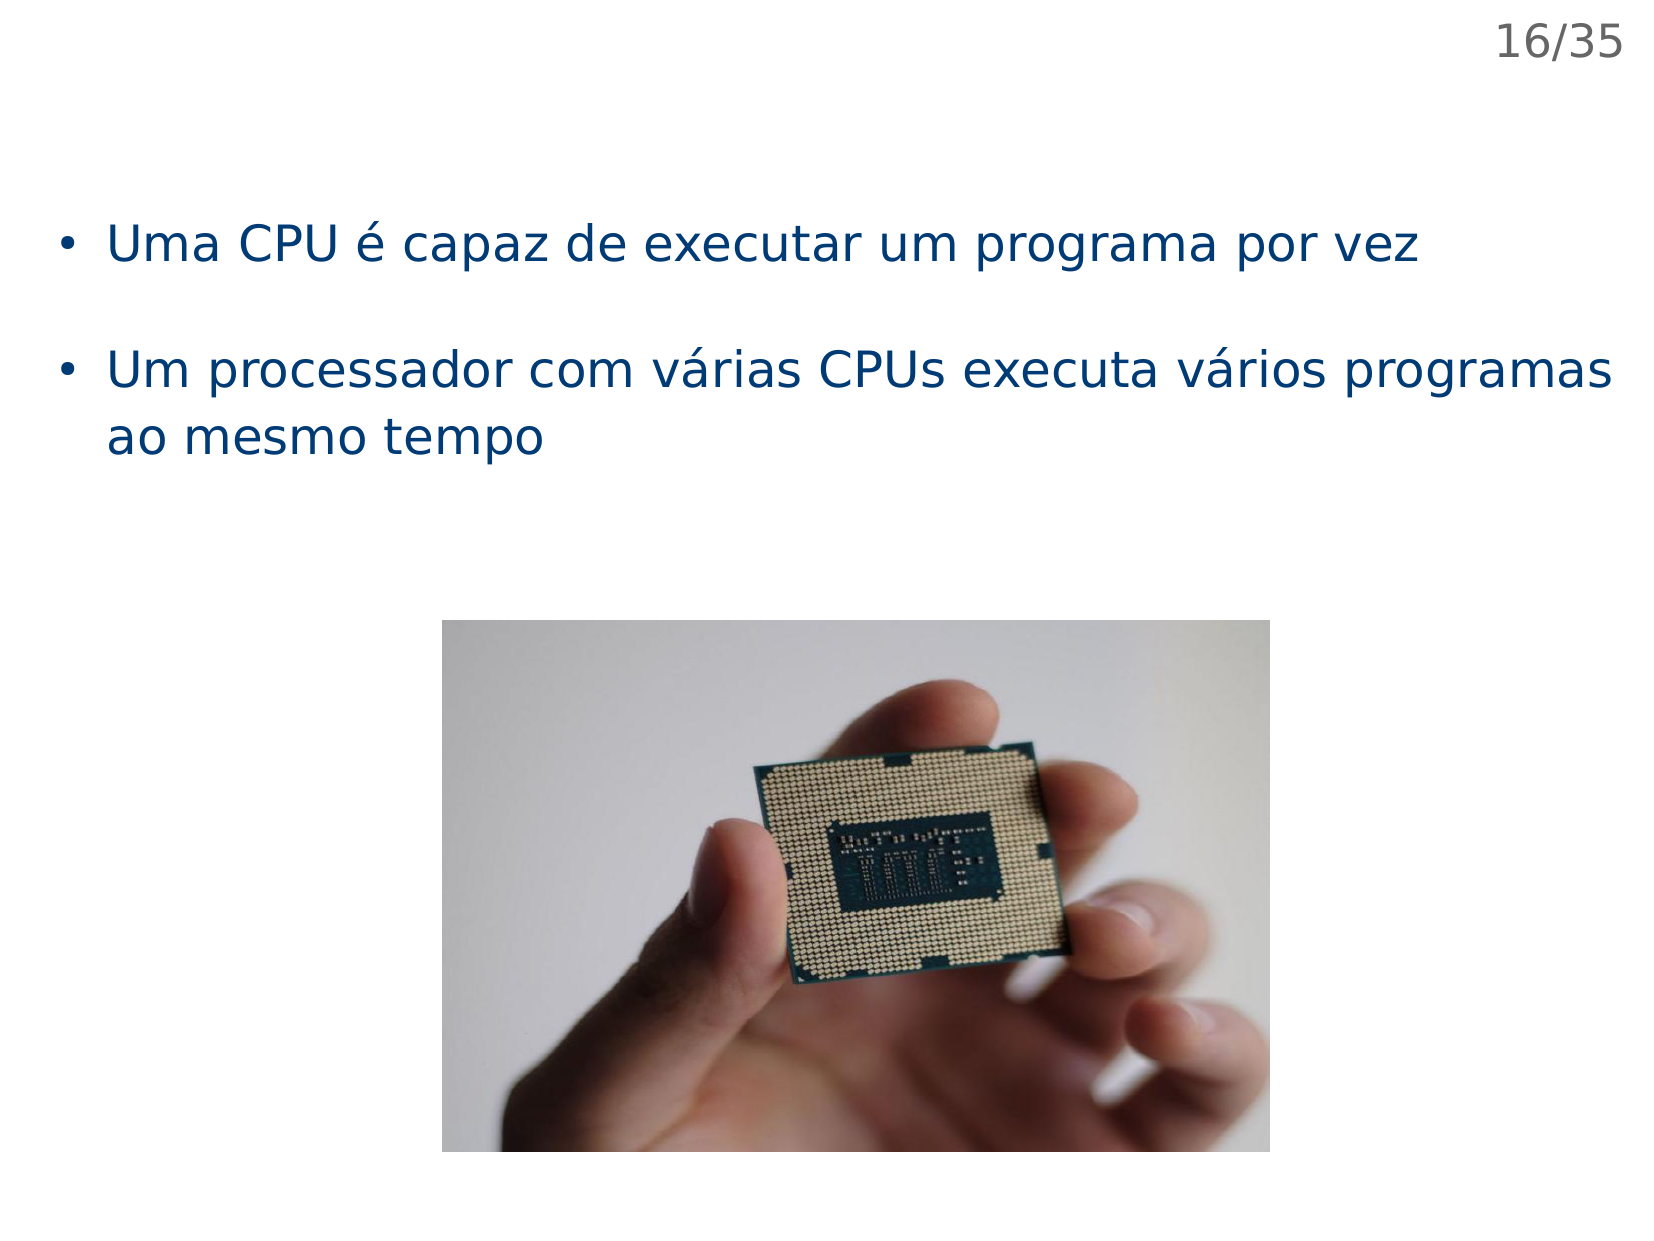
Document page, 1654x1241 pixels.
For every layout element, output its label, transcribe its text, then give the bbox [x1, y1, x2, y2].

picture [442, 620, 1270, 1152]
list Uma CPU é capaz de executar um programa por vez Um processador com várias CPUs executa vários programas ao mesmo tempo [59, 206, 1625, 1211]
